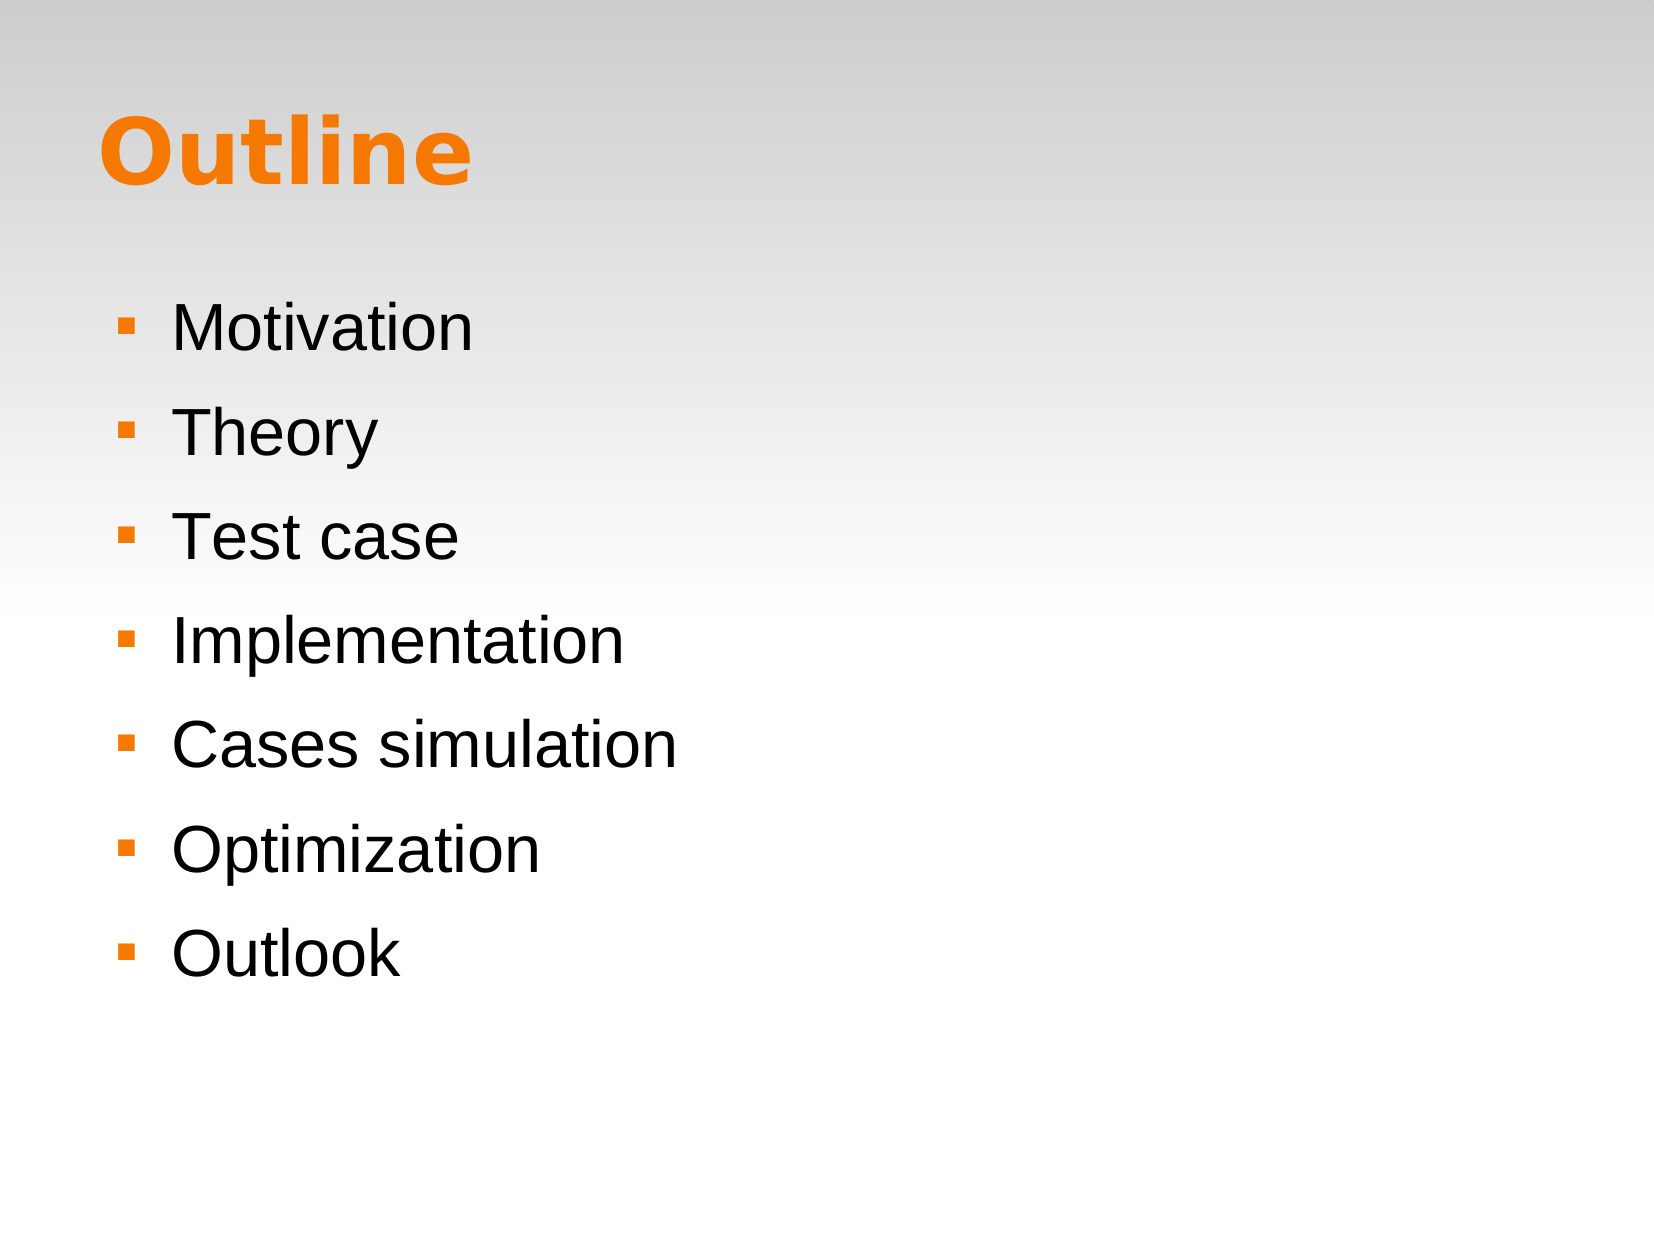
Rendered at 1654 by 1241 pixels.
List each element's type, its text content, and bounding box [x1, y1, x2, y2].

title Outline [82, 49, 1571, 257]
list Motivation Theory Test case Implementation Cases simulation Optimization Outlook [82, 290, 1571, 1094]
